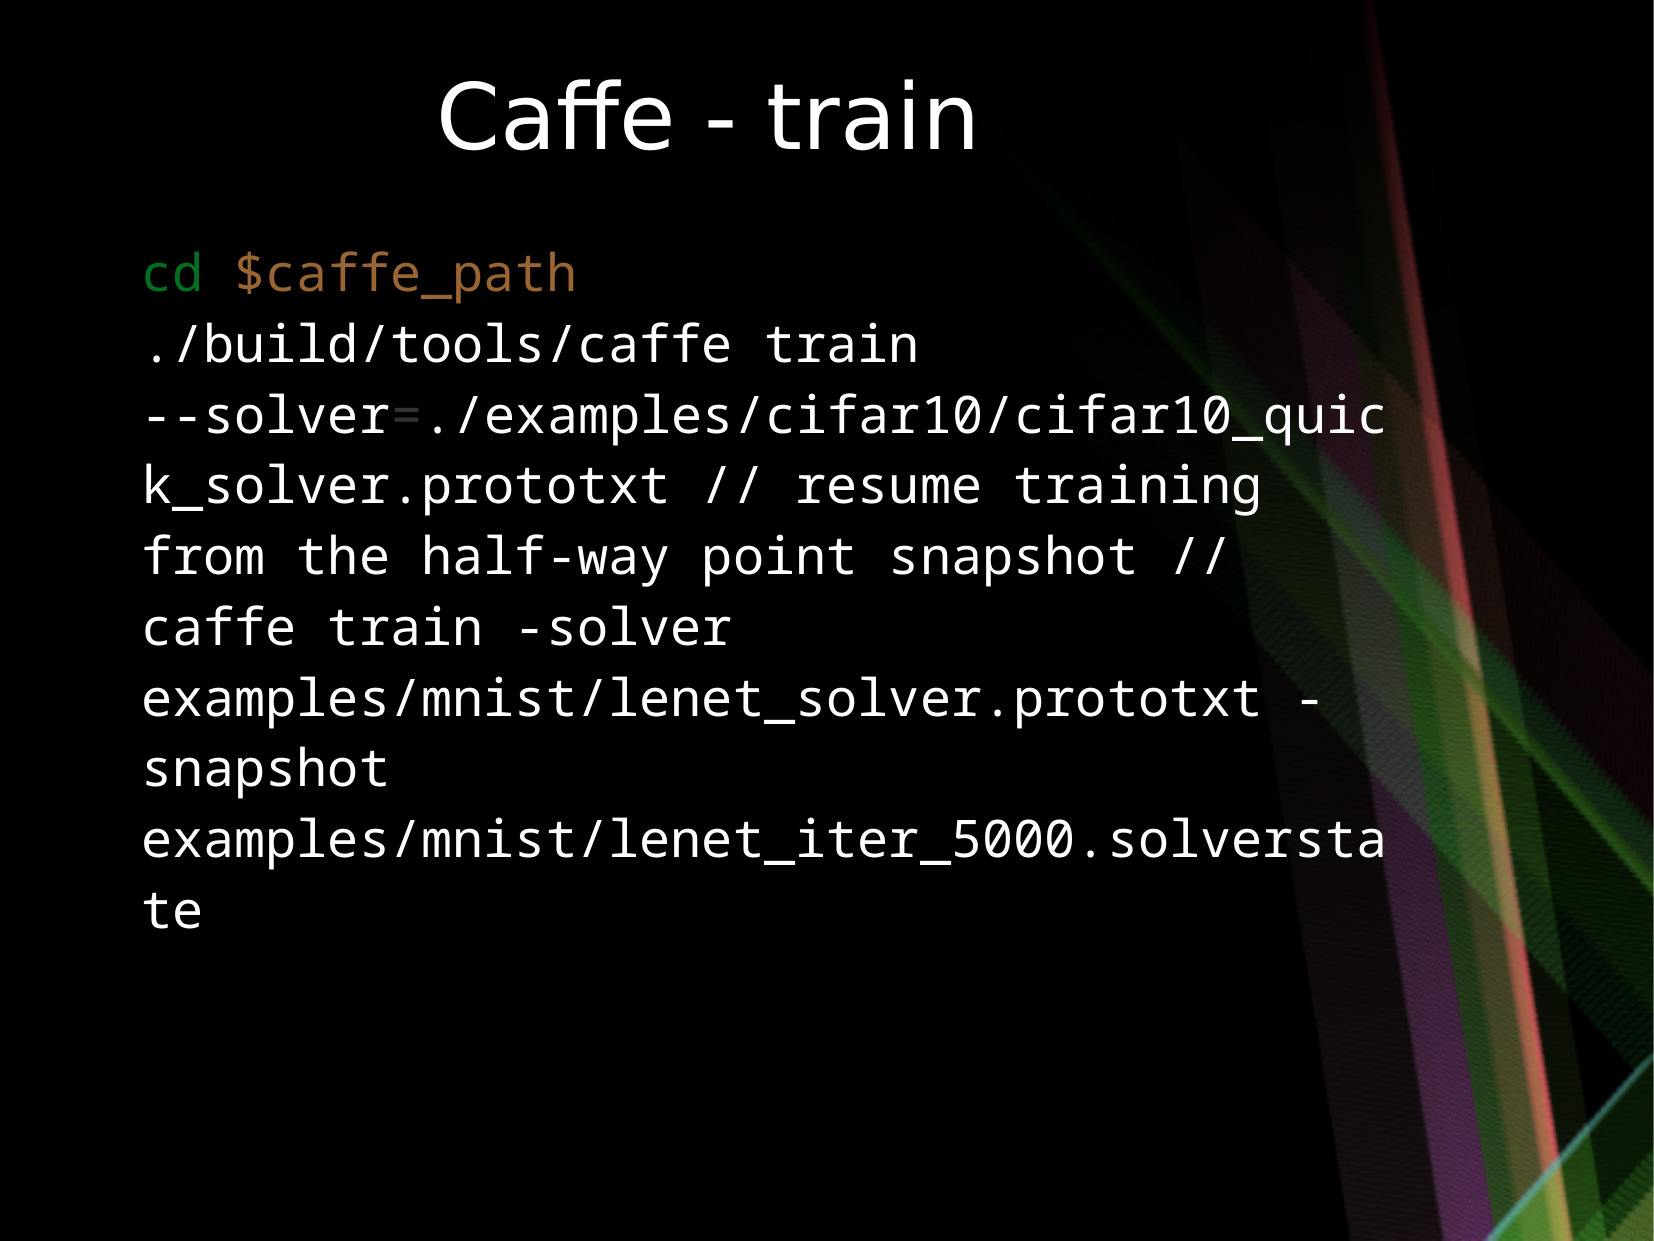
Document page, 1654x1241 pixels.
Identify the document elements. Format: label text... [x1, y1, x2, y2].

picture [0, 0, 1654, 1241]
list cd $caffe_path ./build/tools/caffe train --solver=./examples/cifar10/cifar10_quick_solver.prototxt // resume training from the half-way point snapshot // caffe train -solver examples/mnist/lenet_solver.prototxt -snapshot examples/mnist/lenet_iter_5000.solverstate [118, 236, 1418, 945]
title Caffe - train [118, 29, 1300, 207]
